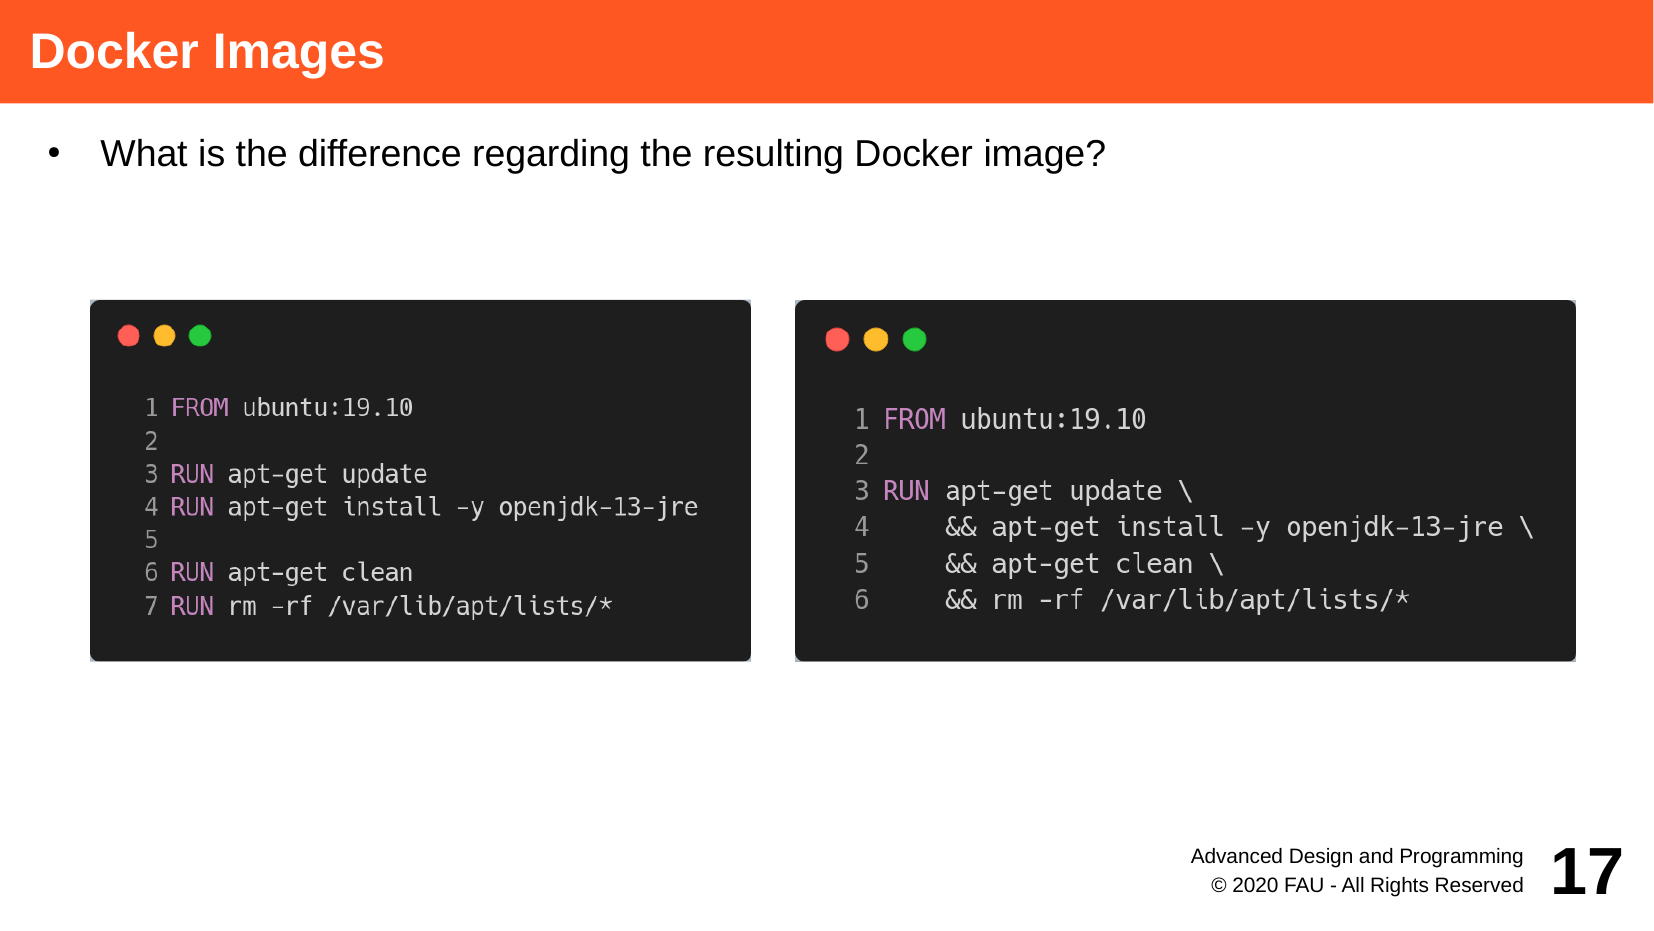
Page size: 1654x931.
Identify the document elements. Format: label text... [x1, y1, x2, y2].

list What is the difference regarding the resulting Docker image? [29, 132, 1625, 813]
picture [90, 299, 751, 662]
title Docker Images [0, 0, 1654, 104]
picture [795, 299, 1576, 662]
